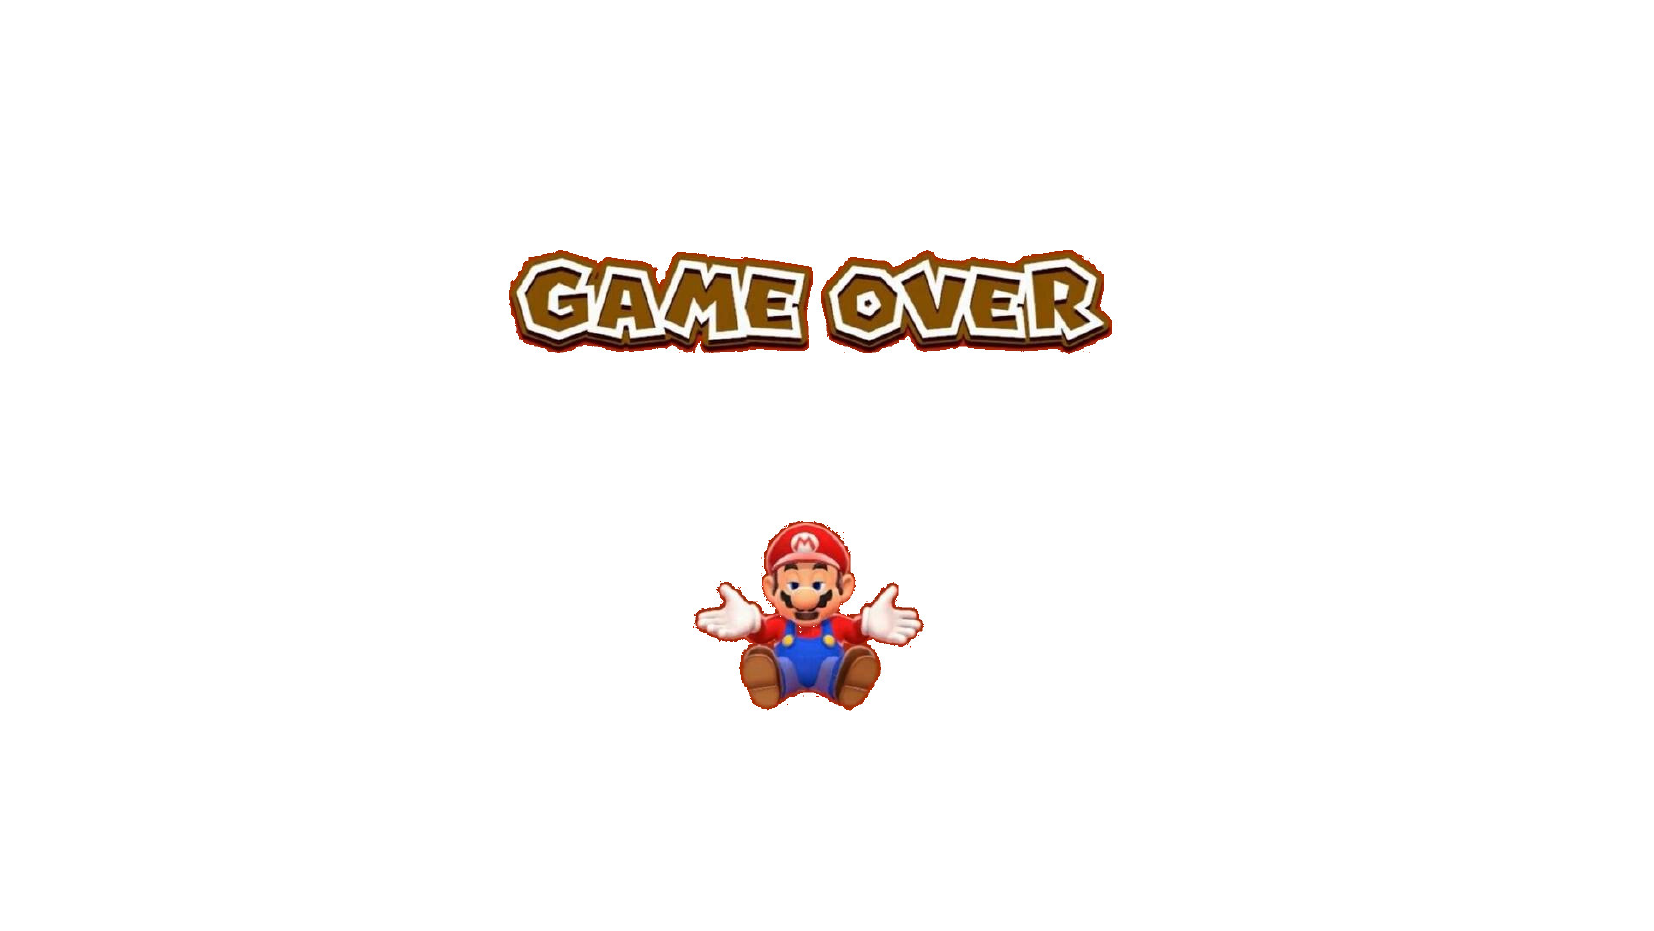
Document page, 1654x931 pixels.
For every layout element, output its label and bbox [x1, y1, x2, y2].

picture [295, 188, 1323, 729]
